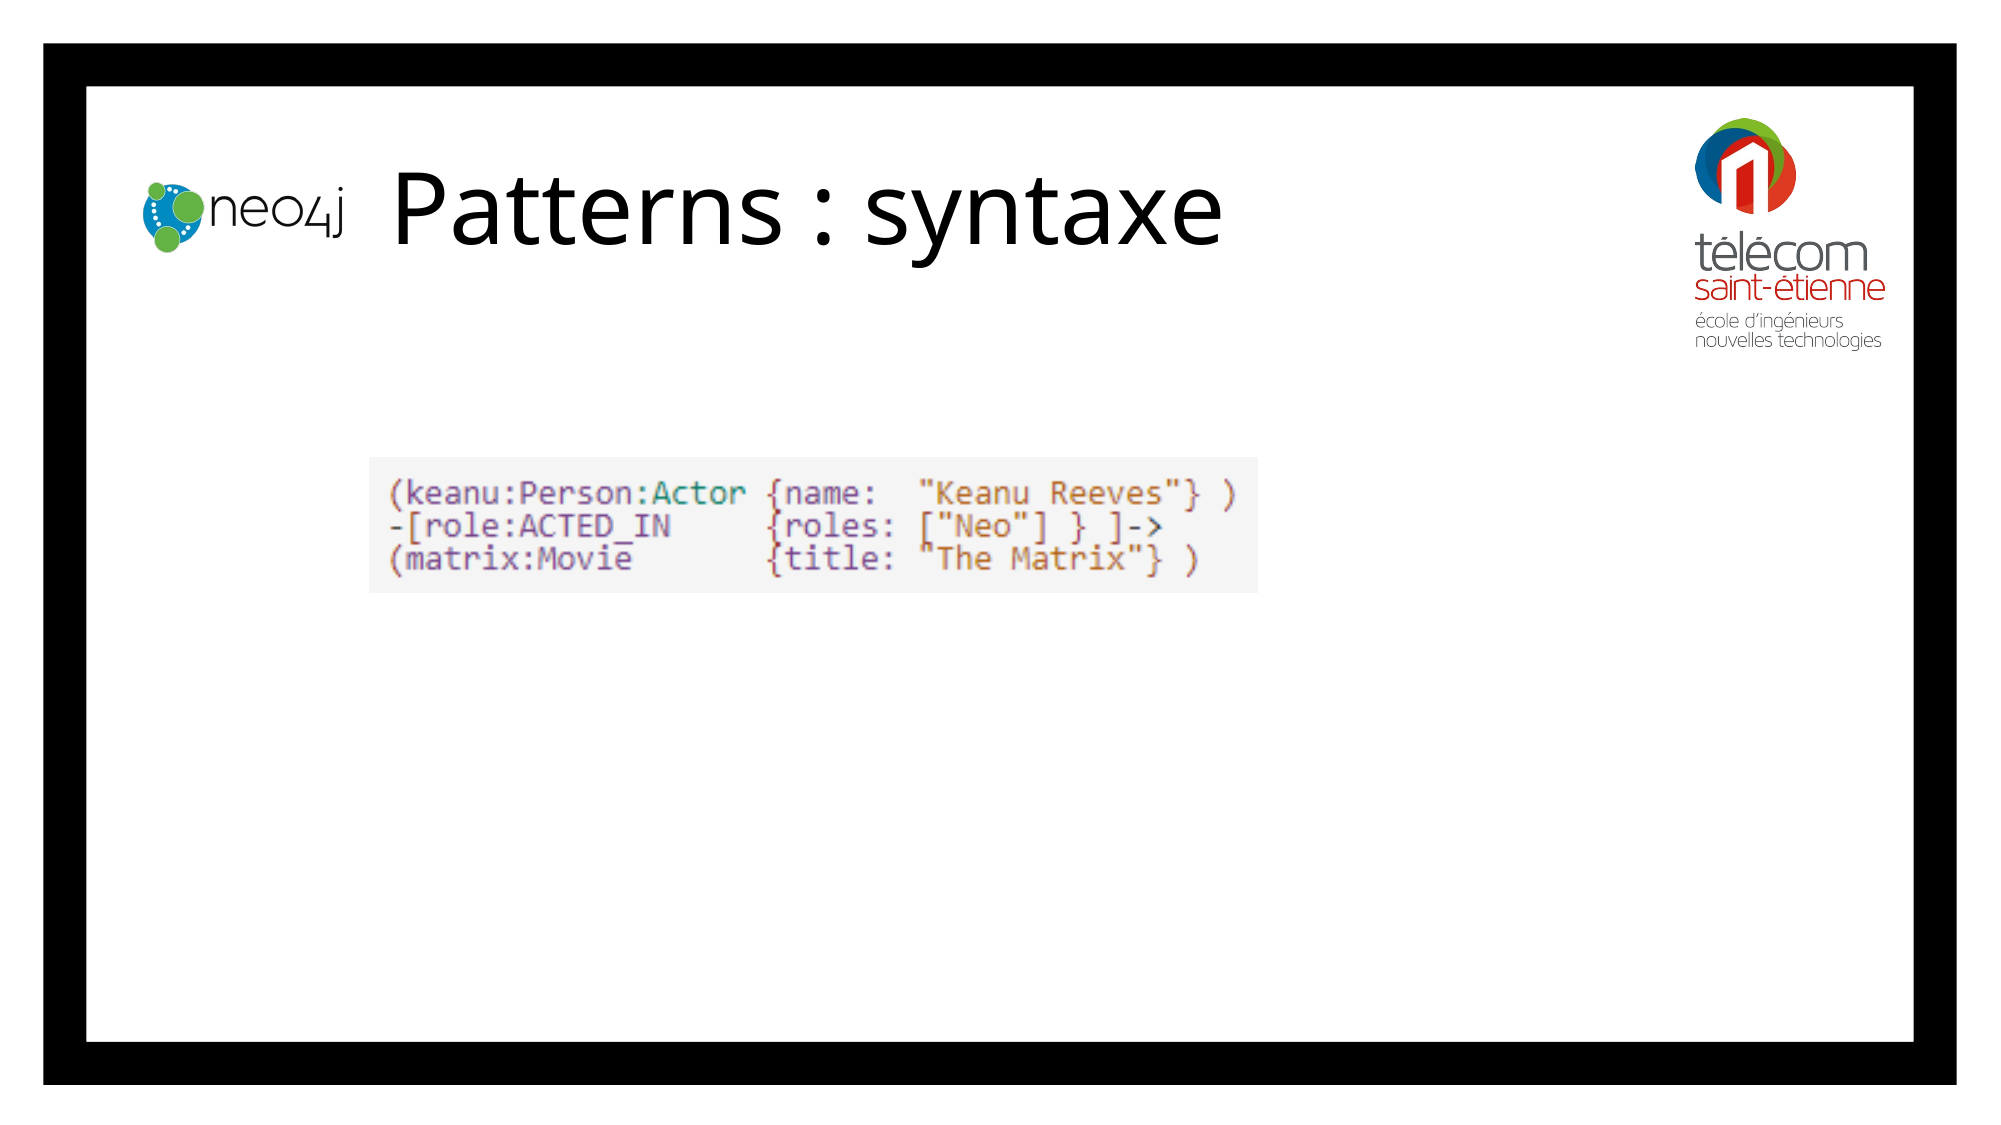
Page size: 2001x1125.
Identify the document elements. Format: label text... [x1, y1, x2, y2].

picture [1715, 134, 1730, 138]
picture [1695, 118, 1885, 351]
title Patterns : syntaxe [369, 138, 1849, 304]
picture [369, 457, 1258, 593]
picture [134, 160, 351, 274]
